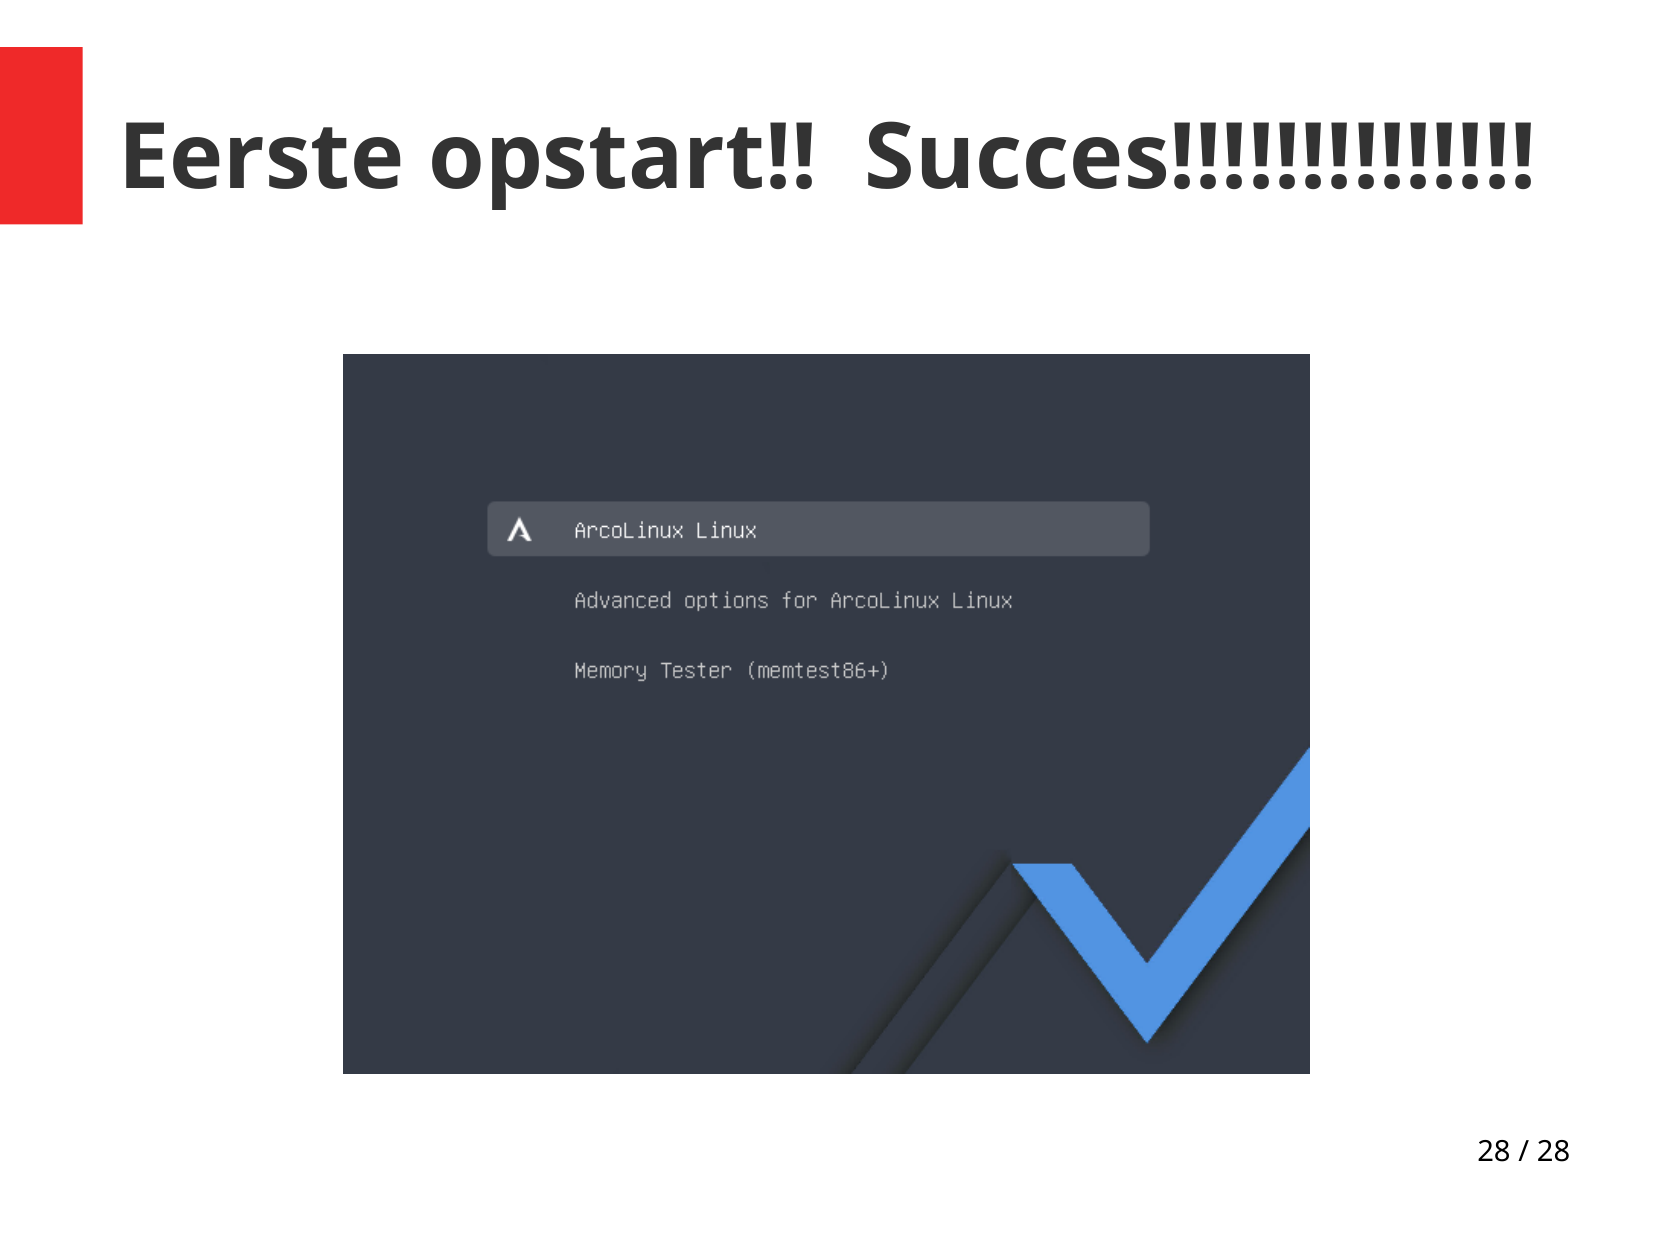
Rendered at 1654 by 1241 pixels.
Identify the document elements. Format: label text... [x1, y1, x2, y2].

title Eerste opstart!! Succes!!!!!!!!!!!!!! [118, 49, 1571, 257]
picture [343, 354, 1310, 1074]
